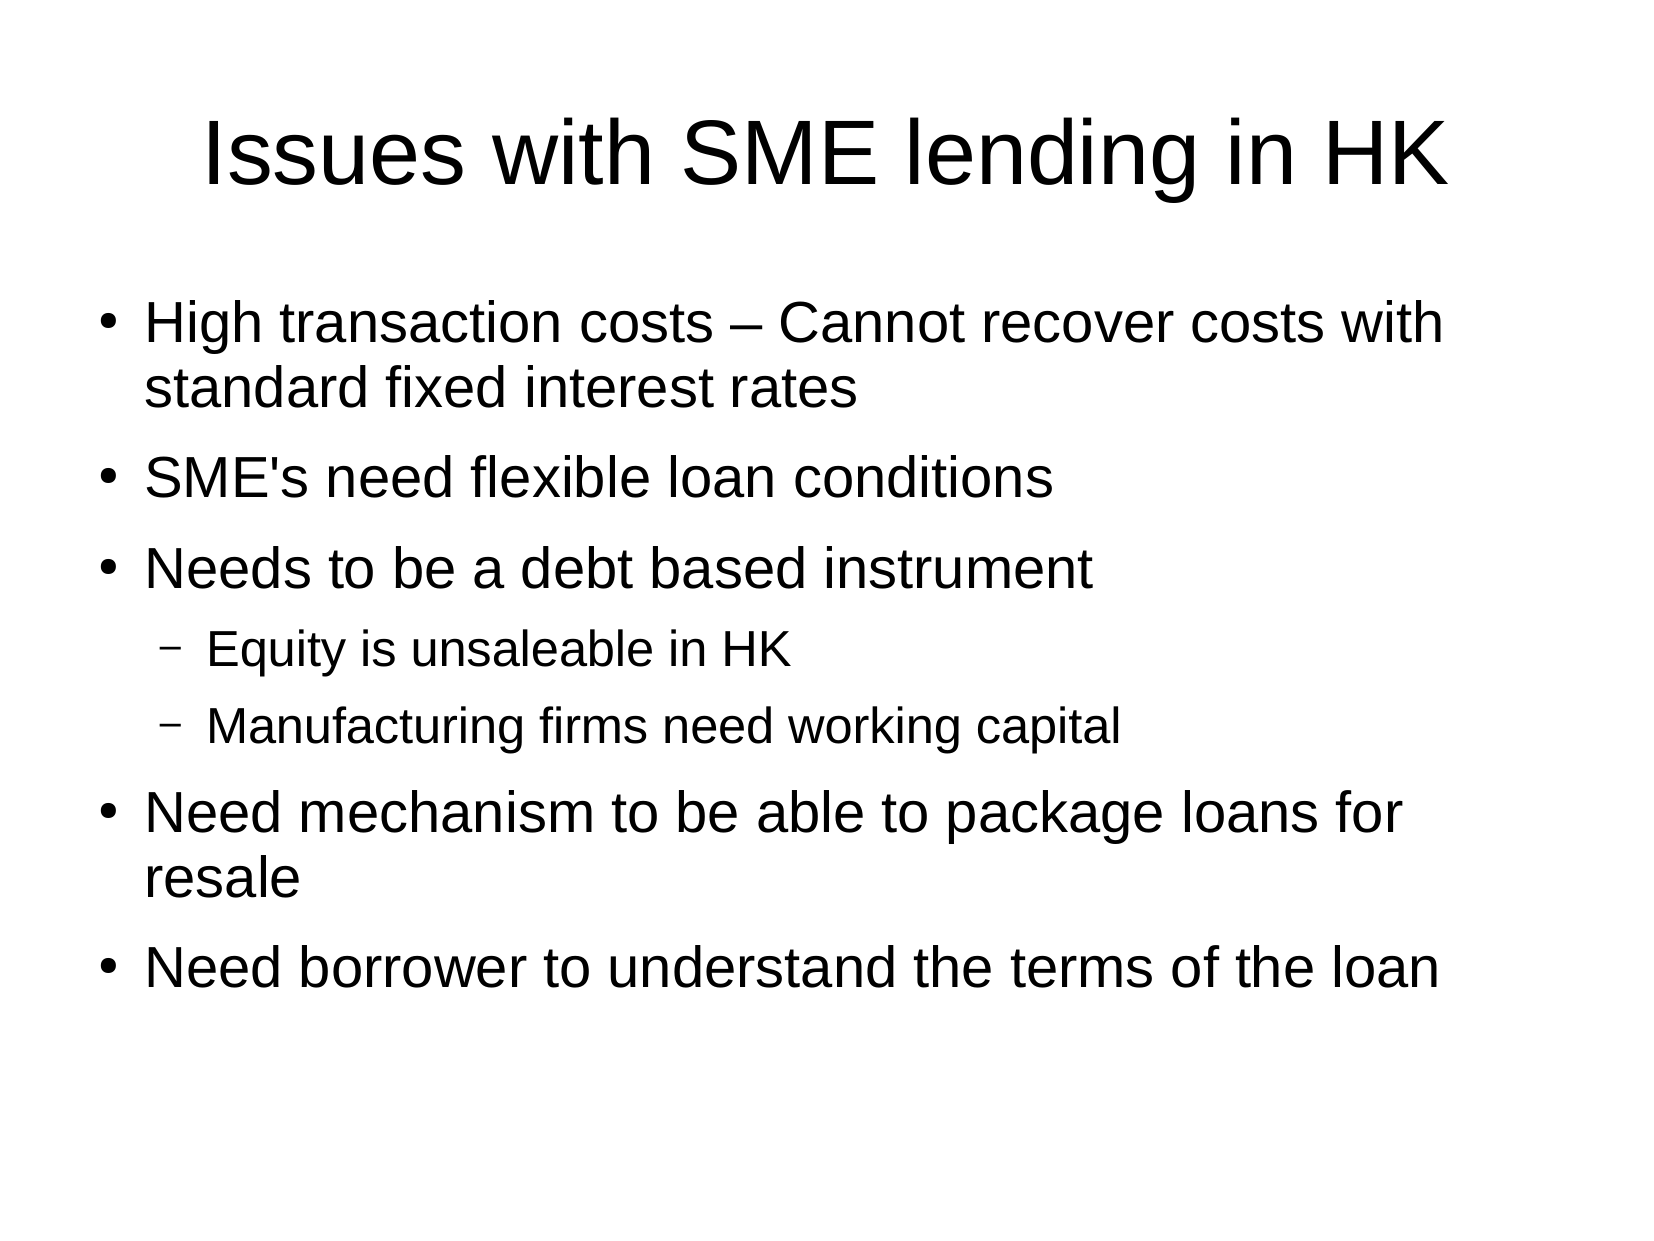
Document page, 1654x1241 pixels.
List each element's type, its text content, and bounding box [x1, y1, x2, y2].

title Issues with SME lending in HK [82, 49, 1571, 257]
list High transaction costs – Cannot recover costs with standard fixed interest rates SME's need flexible loan conditions Needs to be a debt based instrument Equity is unsaleable in HK Manufacturing firms need working capital Need mechanism to be able to package loans for resale Need borrower to understand the terms of the loan [82, 290, 1571, 1010]
